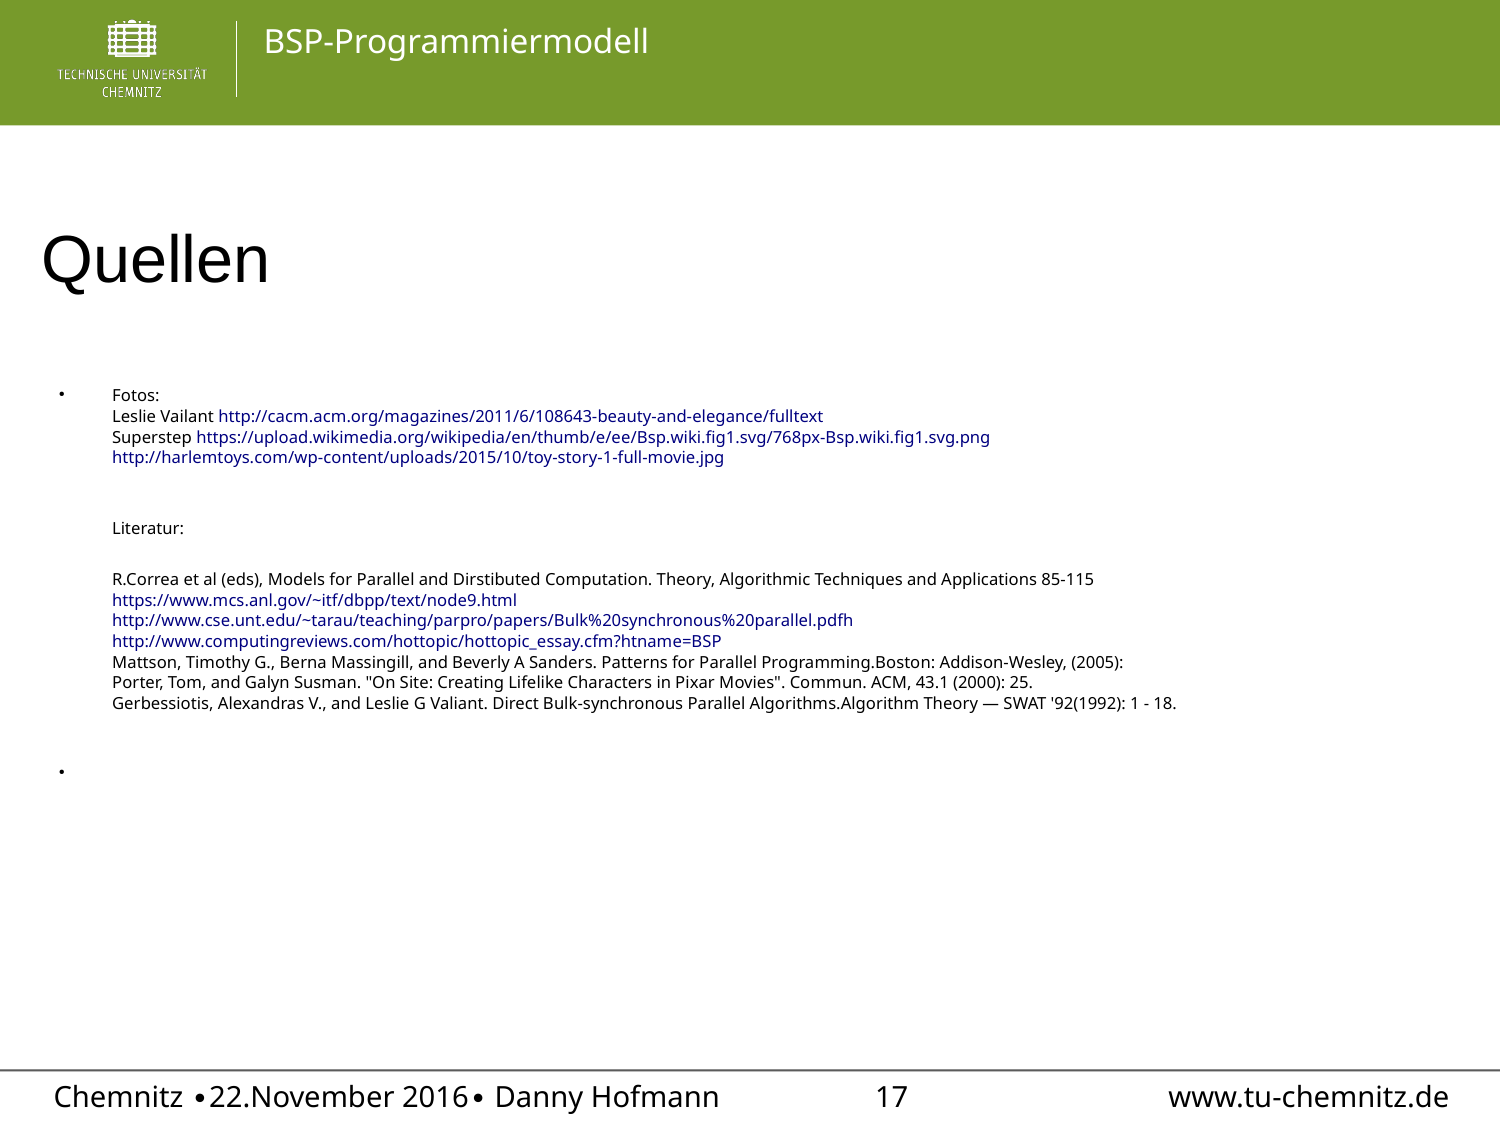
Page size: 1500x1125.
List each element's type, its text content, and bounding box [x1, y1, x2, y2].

title Quellen [41, 162, 1459, 362]
list Fotos: Leslie Vailant http://cacm.acm.org/magazines/2011/6/108643-beauty-and-elegance/fulltext Superstep https://upload.wikimedia.org/wikipedia/en/thumb/e/ee/Bsp.wiki.fig1.svg/768px-Bsp.wiki.fig1.svg.png http://harlemtoys.com/wp-content/uploads/2015/10/toy-story-1-full-movie.jpg Literatur: R.Correa et al (eds), Models for Parallel and Dirstibuted Computation. Theory, Algorithmic Techniques and Applications 85-115 https://www.mcs.anl.gov/~itf/dbpp/text/node9.html http://www.cse.unt.edu/~tarau/teaching/parpro/papers/Bulk%20synchronous%20parallel.pdfh http://www.computingreviews.com/hottopic/hottopic_essay.cfm?htname=BSP Mattson, Timothy G., Berna Massingill, and Beverly A Sanders. Patterns for Parallel Programming.Boston: Addison-Wesley, (2005): Porter, Tom, and Galyn Susman. "On Site: Creating Lifelike Characters in Pixar Movies". Commun. ACM, 43.1 (2000): 25. Gerbessiotis, Alexandras V., and Leslie G Valiant. Direct Bulk-synchronous Parallel Algorithms.Algorithm Theory — SWAT '92(1992): 1 - 18. [41, 385, 1459, 1035]
picture [25, 0, 239, 130]
